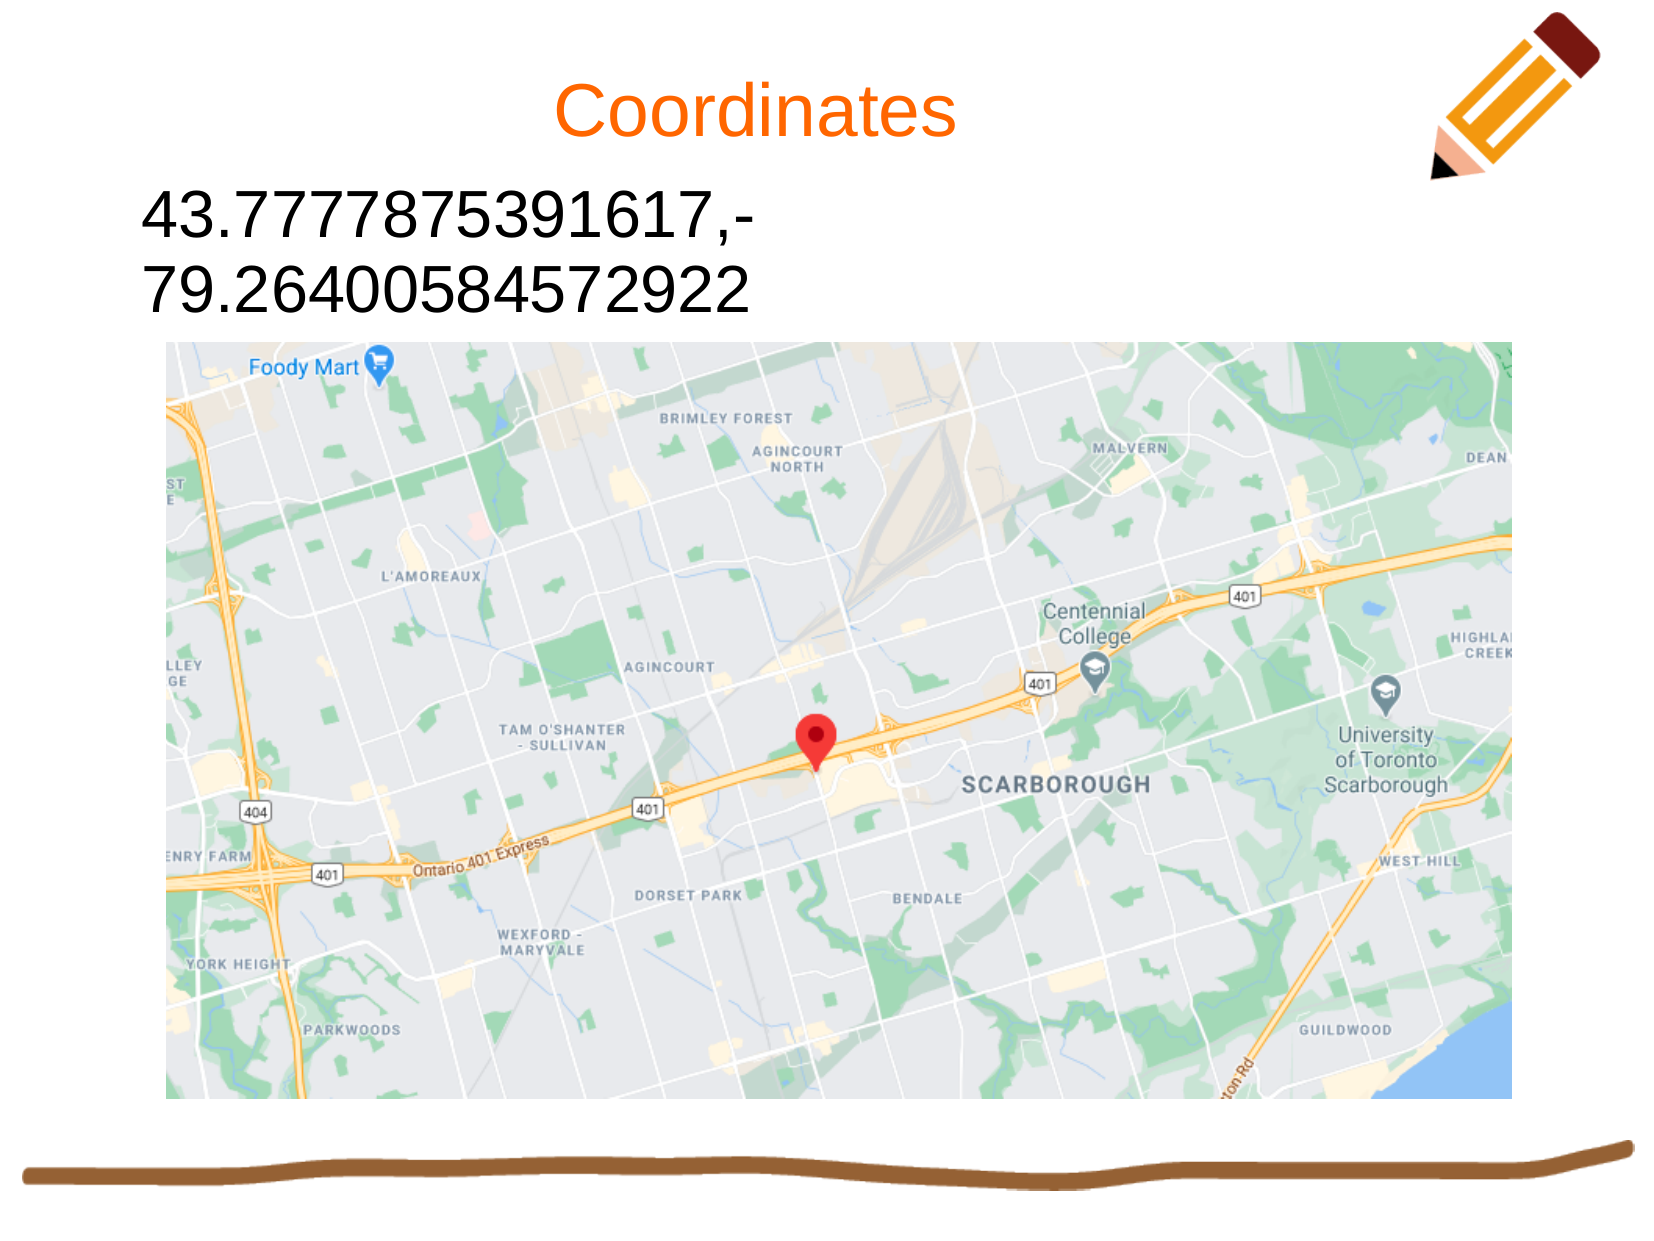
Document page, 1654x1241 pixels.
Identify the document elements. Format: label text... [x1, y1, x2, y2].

picture [166, 342, 1512, 1099]
title Coordinates [82, 49, 1430, 172]
list 43.7777875391617,-79.26400584572922 [70, 177, 798, 1009]
picture [22, 1140, 1635, 1191]
picture [1430, 12, 1601, 181]
